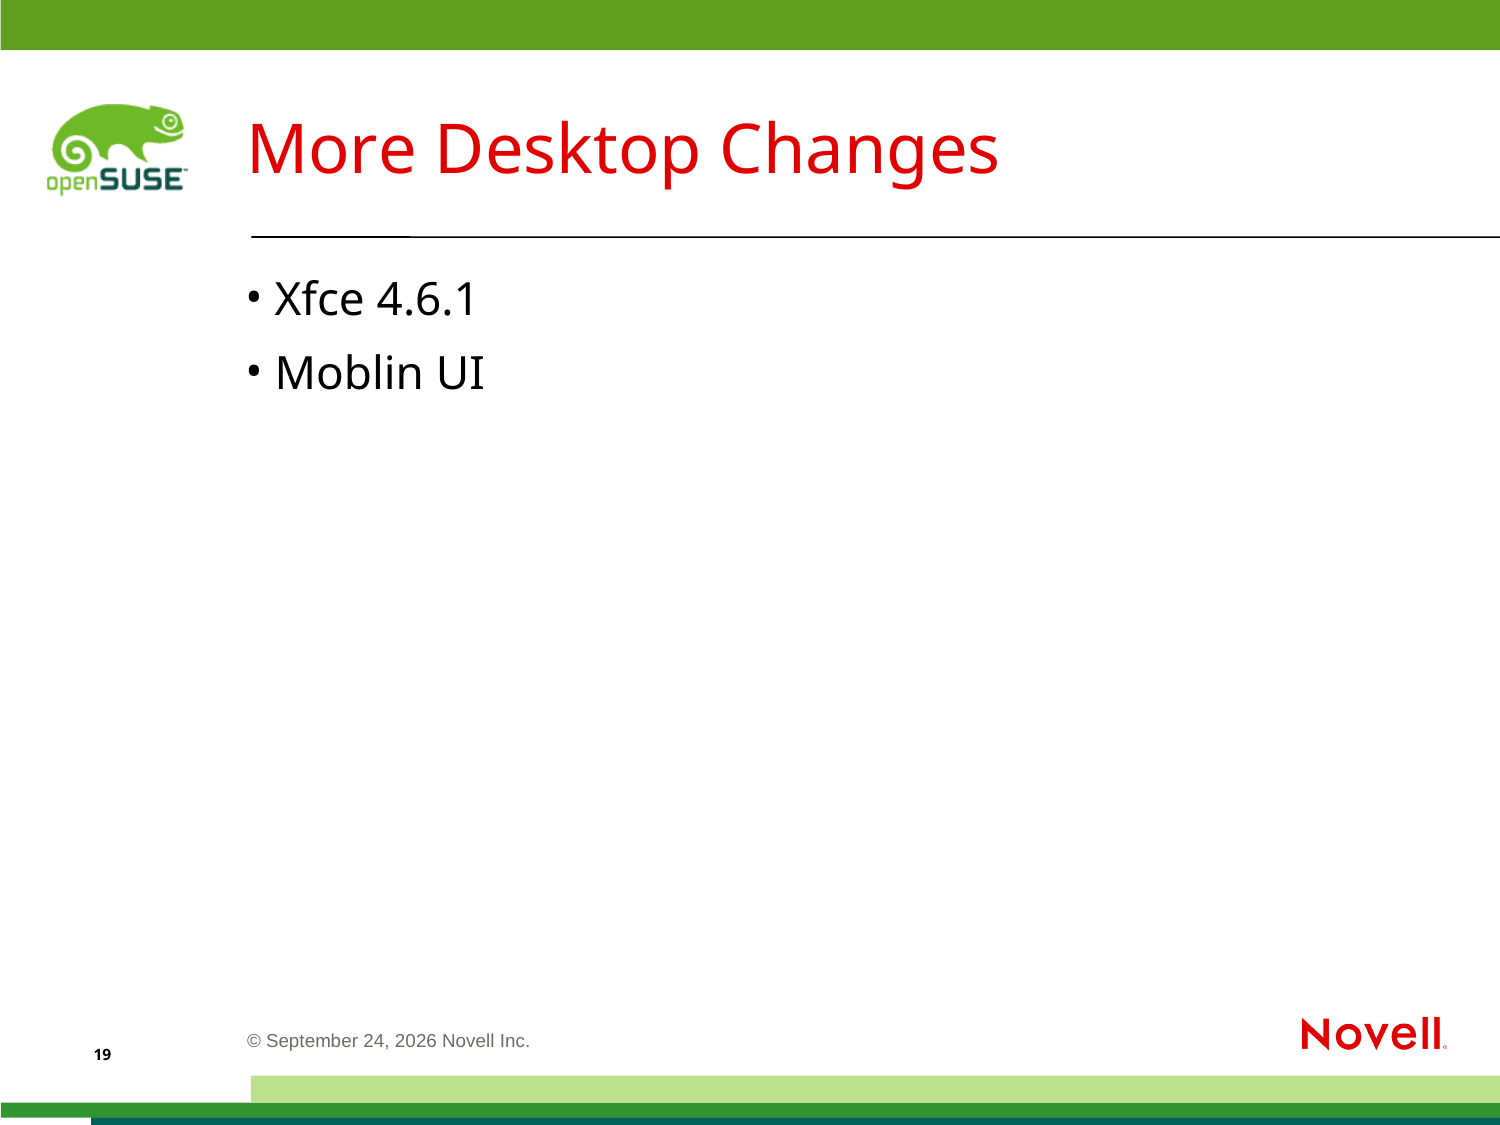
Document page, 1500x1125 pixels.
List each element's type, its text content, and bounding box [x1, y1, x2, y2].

picture [47, 104, 188, 197]
list Xfce 4.6.1 Moblin UI [245, 267, 1458, 1010]
title More Desktop Changes [246, 68, 1409, 231]
picture [1295, 1011, 1453, 1056]
